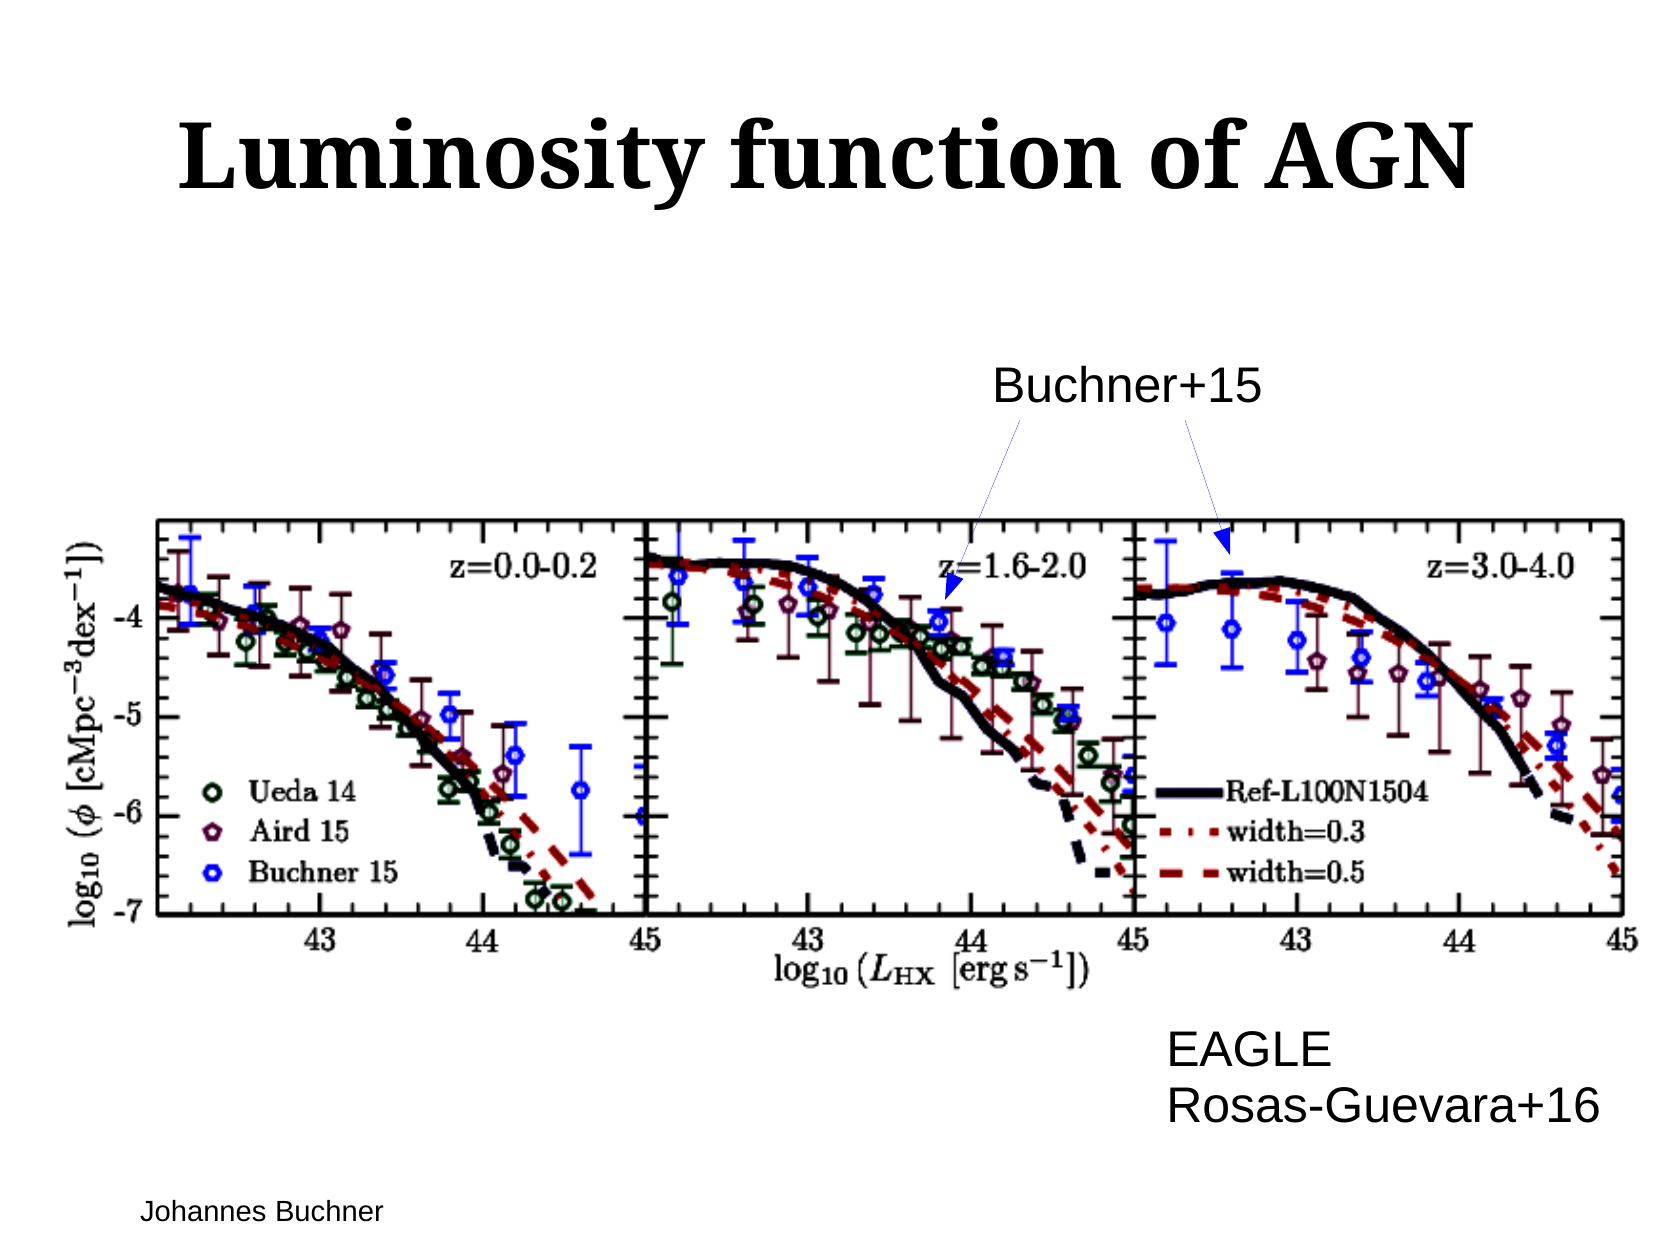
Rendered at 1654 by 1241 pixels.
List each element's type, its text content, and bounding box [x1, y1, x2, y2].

text_box EAGLE Rosas-Guevara+16 [1151, 1027, 1654, 1141]
title Luminosity function of AGN [82, 49, 1571, 257]
picture [15, 494, 1654, 1027]
text_box Buchner+15 [977, 349, 1306, 421]
